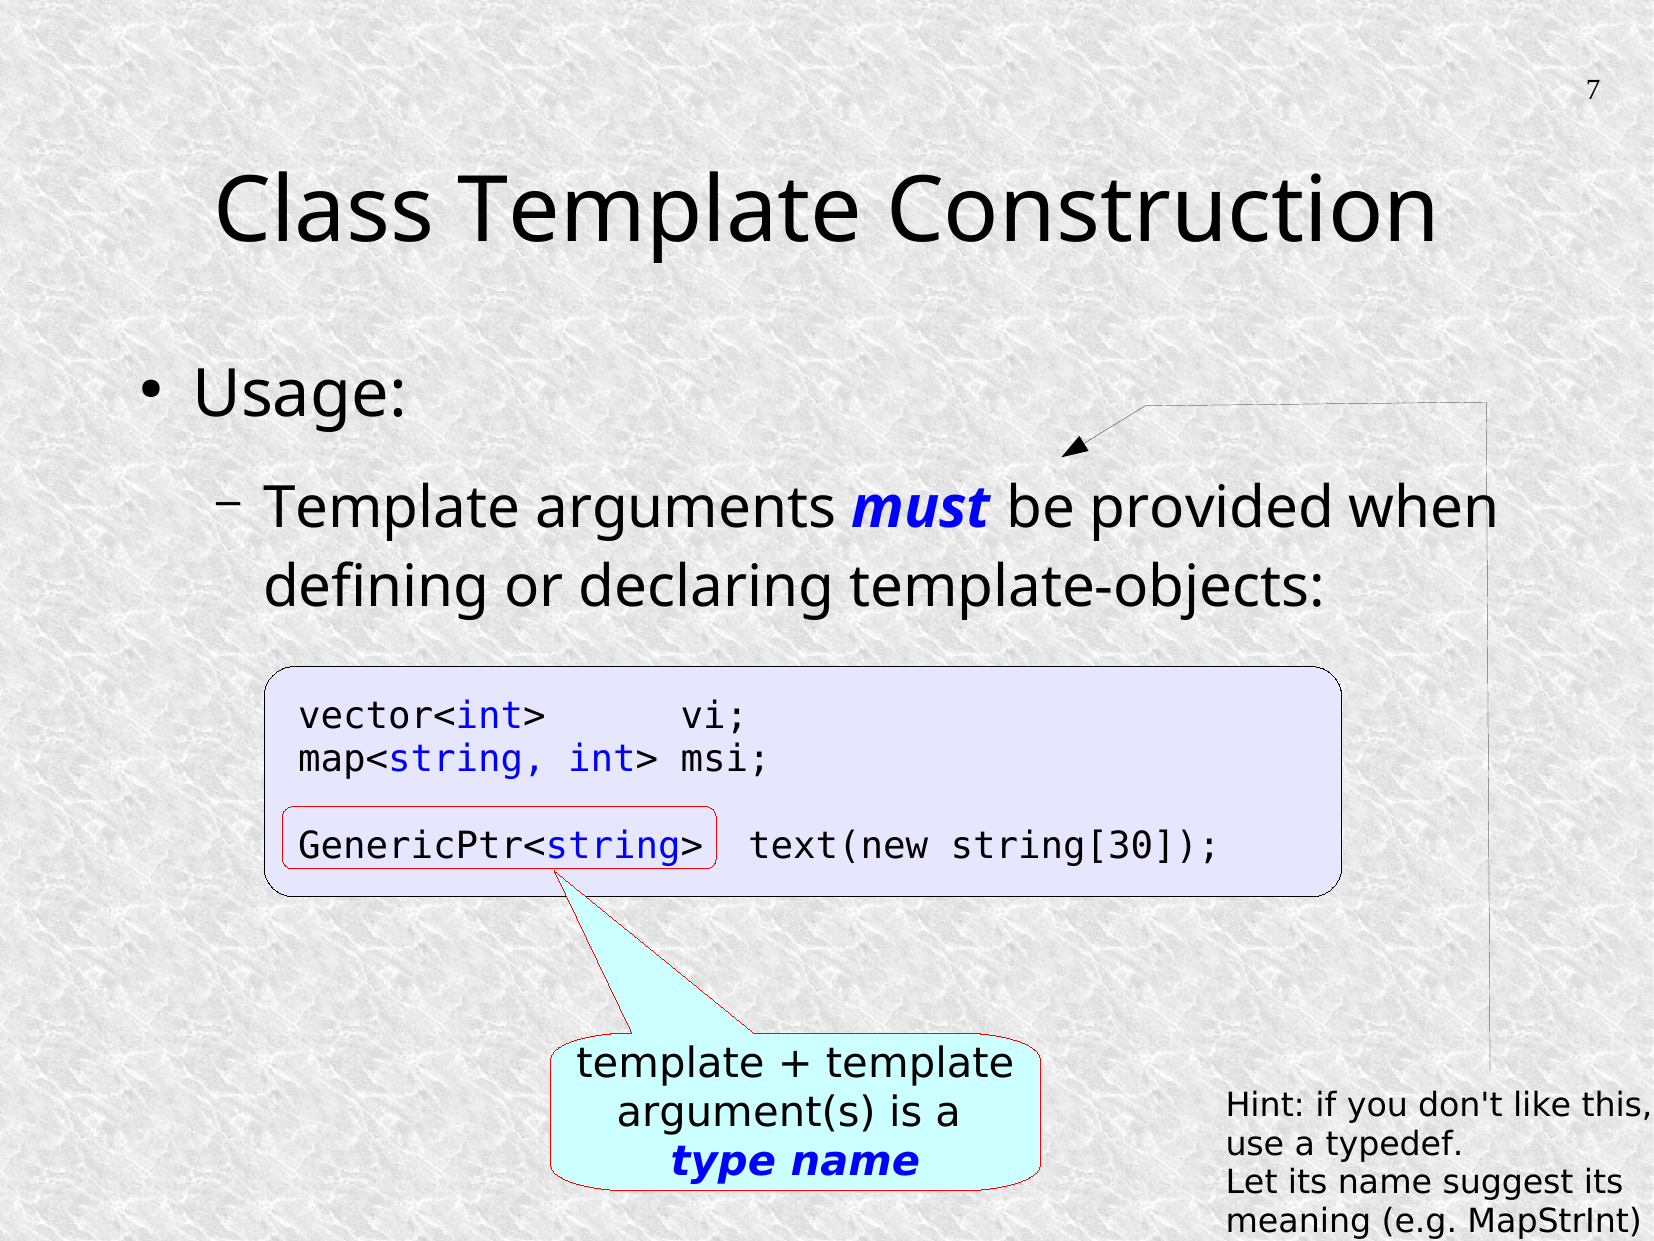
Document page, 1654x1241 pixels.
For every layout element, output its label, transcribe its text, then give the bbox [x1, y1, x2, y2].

text_box Hint: if you don't like this, use a typedef. Let its name suggest its meaning (e.g. MapStrInt) [1225, 1086, 1654, 1241]
title Class Template Construction [121, 102, 1534, 311]
picture [0, 0, 1654, 1241]
text_box [264, 666, 1342, 897]
text_box template + template argument(s) is a type name [550, 870, 1041, 1191]
list Usage: Template arguments must be provided when defining or declaring template-objects: [121, 344, 1534, 1127]
text_box vector<int> vi; map<string, int> msi; GenericPtr<string> text(new string[30]); [298, 693, 1311, 868]
